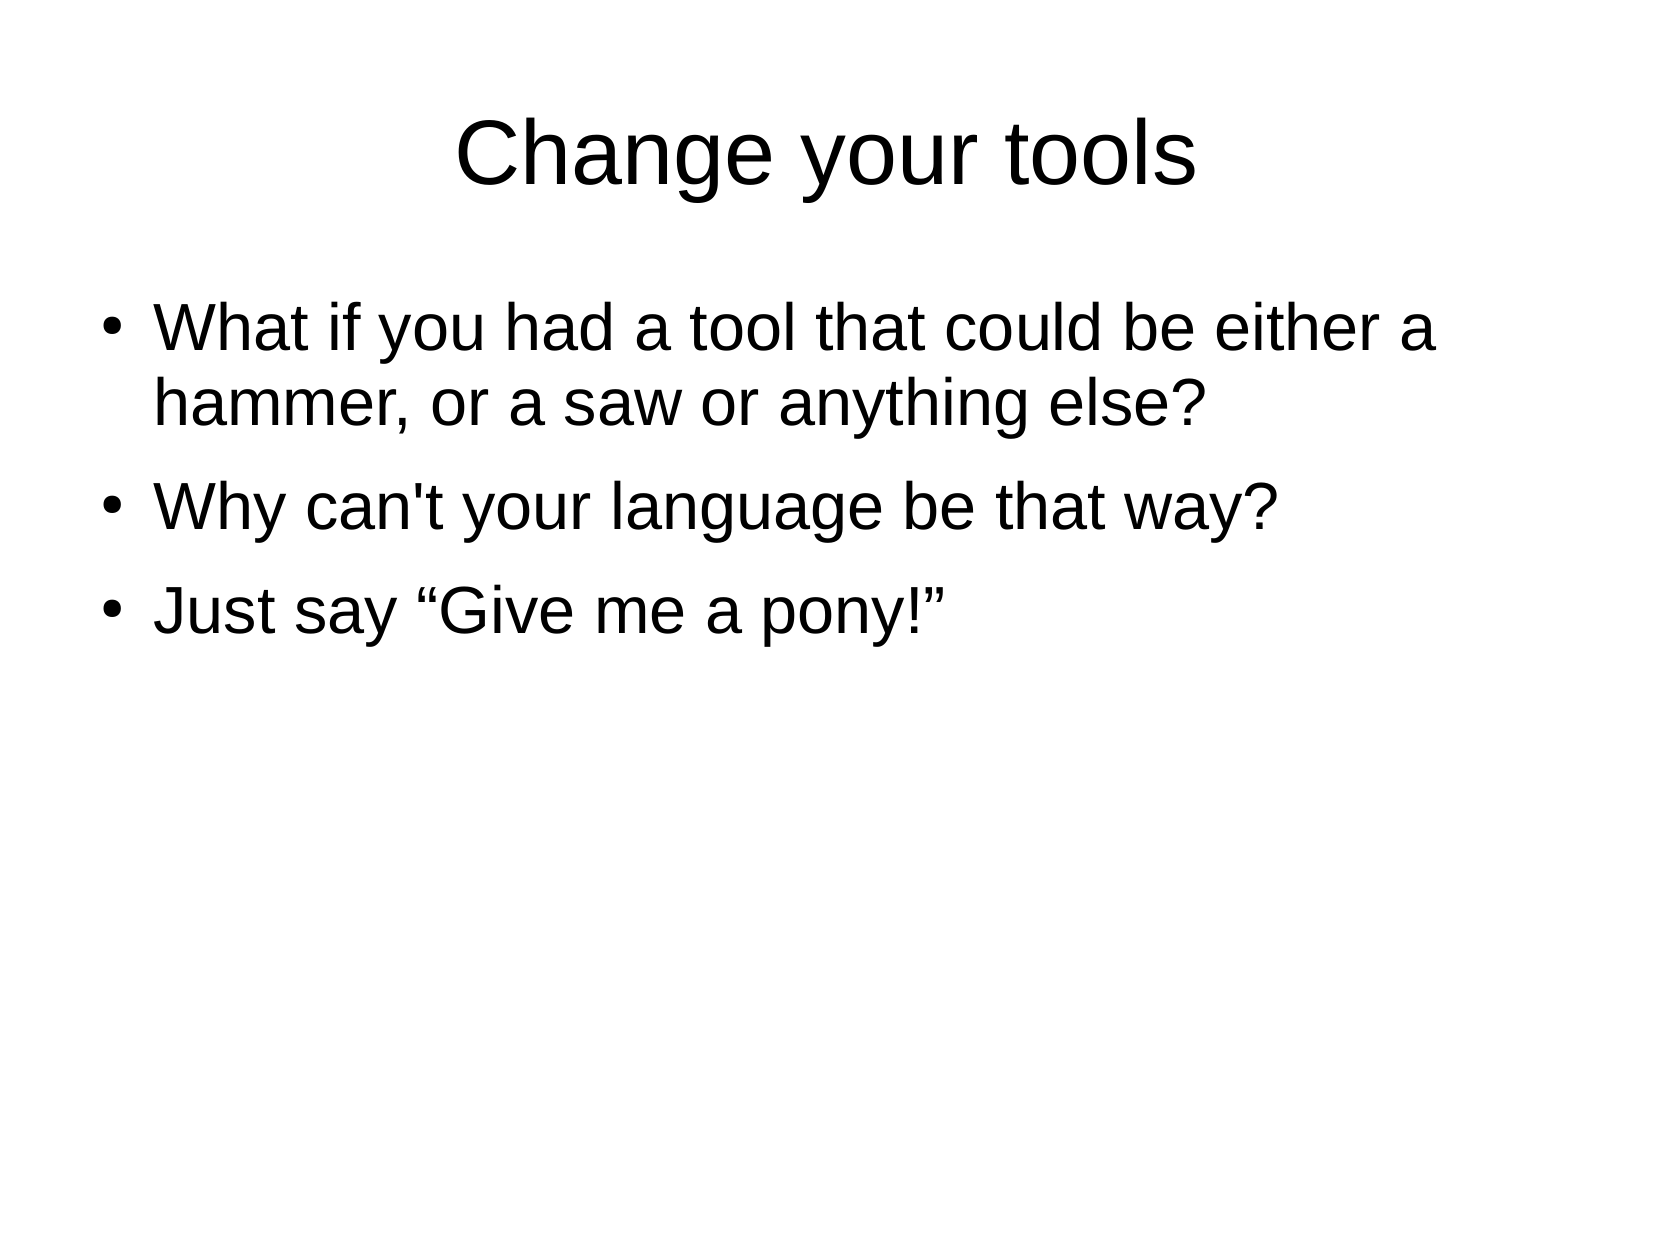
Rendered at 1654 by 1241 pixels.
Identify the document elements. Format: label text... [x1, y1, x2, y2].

list What if you had a tool that could be either a hammer, or a saw or anything else? Why can't your language be that way? Just say “Give me a pony!” [82, 290, 1571, 1109]
title Change your tools [82, 49, 1571, 257]
